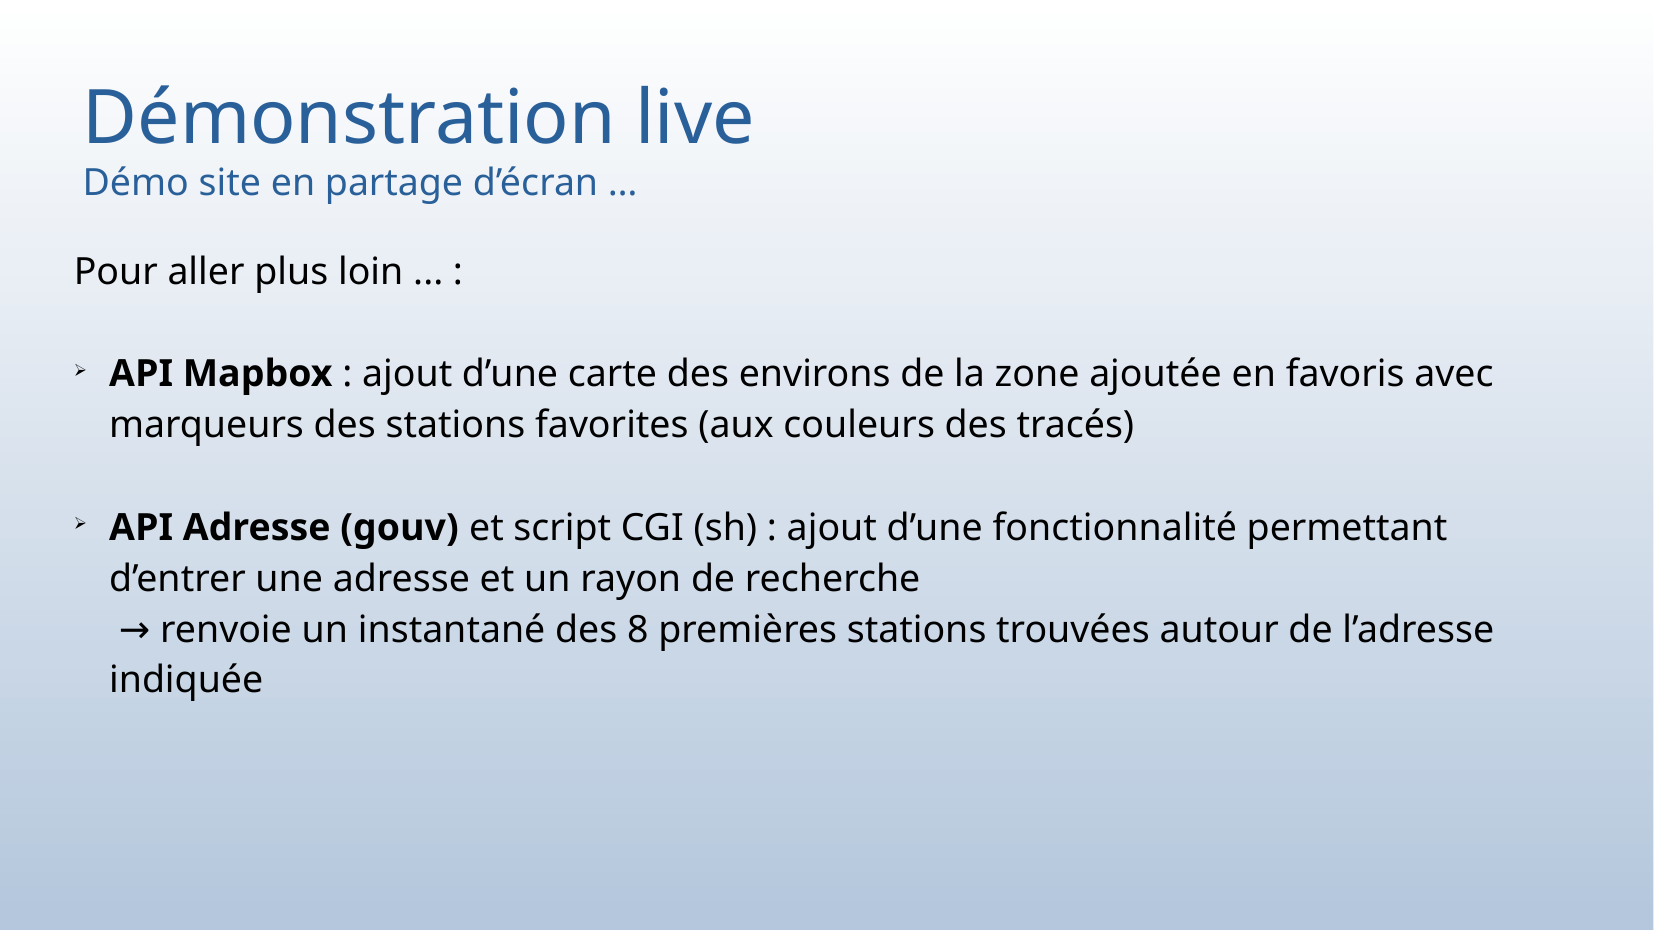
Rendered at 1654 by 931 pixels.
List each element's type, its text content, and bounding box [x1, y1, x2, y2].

text_box Pour aller plus loin ... : API Mapbox : ajout d’une carte des environs de la zone ajoutée en favoris avec marqueurs des stations favorites (aux couleurs des tracés) API Adresse (gouv) et script CGI (sh) : ajout d’une fonctionnalité permettant d’entrer une adresse et un rayon de recherche → renvoie un instantané des 8 premières stations trouvées autour de l’adresse indiquée [59, 151, 1595, 798]
title Démonstration live [82, 37, 1571, 151]
